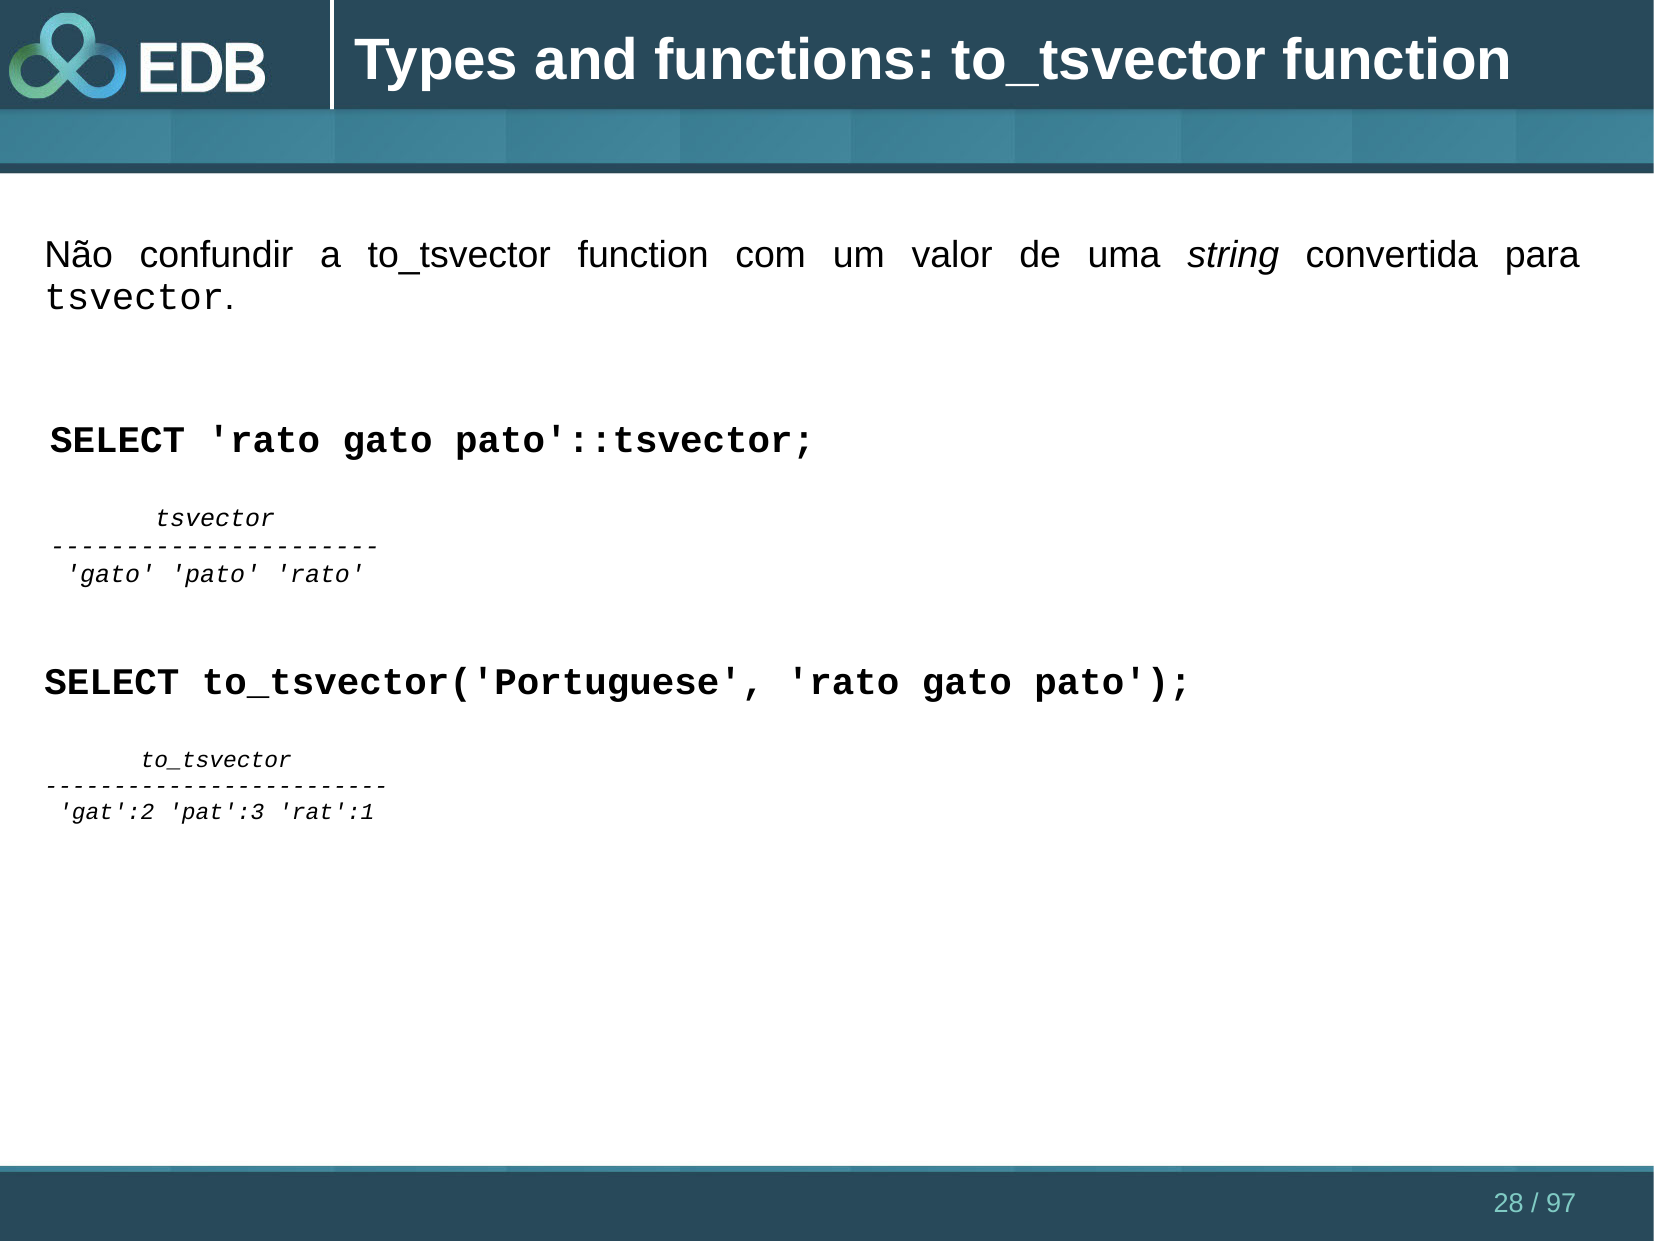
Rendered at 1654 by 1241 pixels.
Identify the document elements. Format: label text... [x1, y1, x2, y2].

title Types and functions: to_tsvector function [354, 26, 1595, 92]
text_box SELECT to_tsvector('Portuguese', 'rato gato pato'); to_tsvector ------------------------- 'gat':2 'pat':3 'rat':1 [29, 655, 1589, 835]
text_box SELECT 'rato gato pato'::tsvector; tsvector ---------------------- 'gato' 'pato' 'rato' [35, 413, 1595, 598]
text_box Não confundir a to_tsvector function com um valor de uma string convertida para tsvector. [29, 226, 1595, 332]
picture [0, 0, 1654, 1241]
